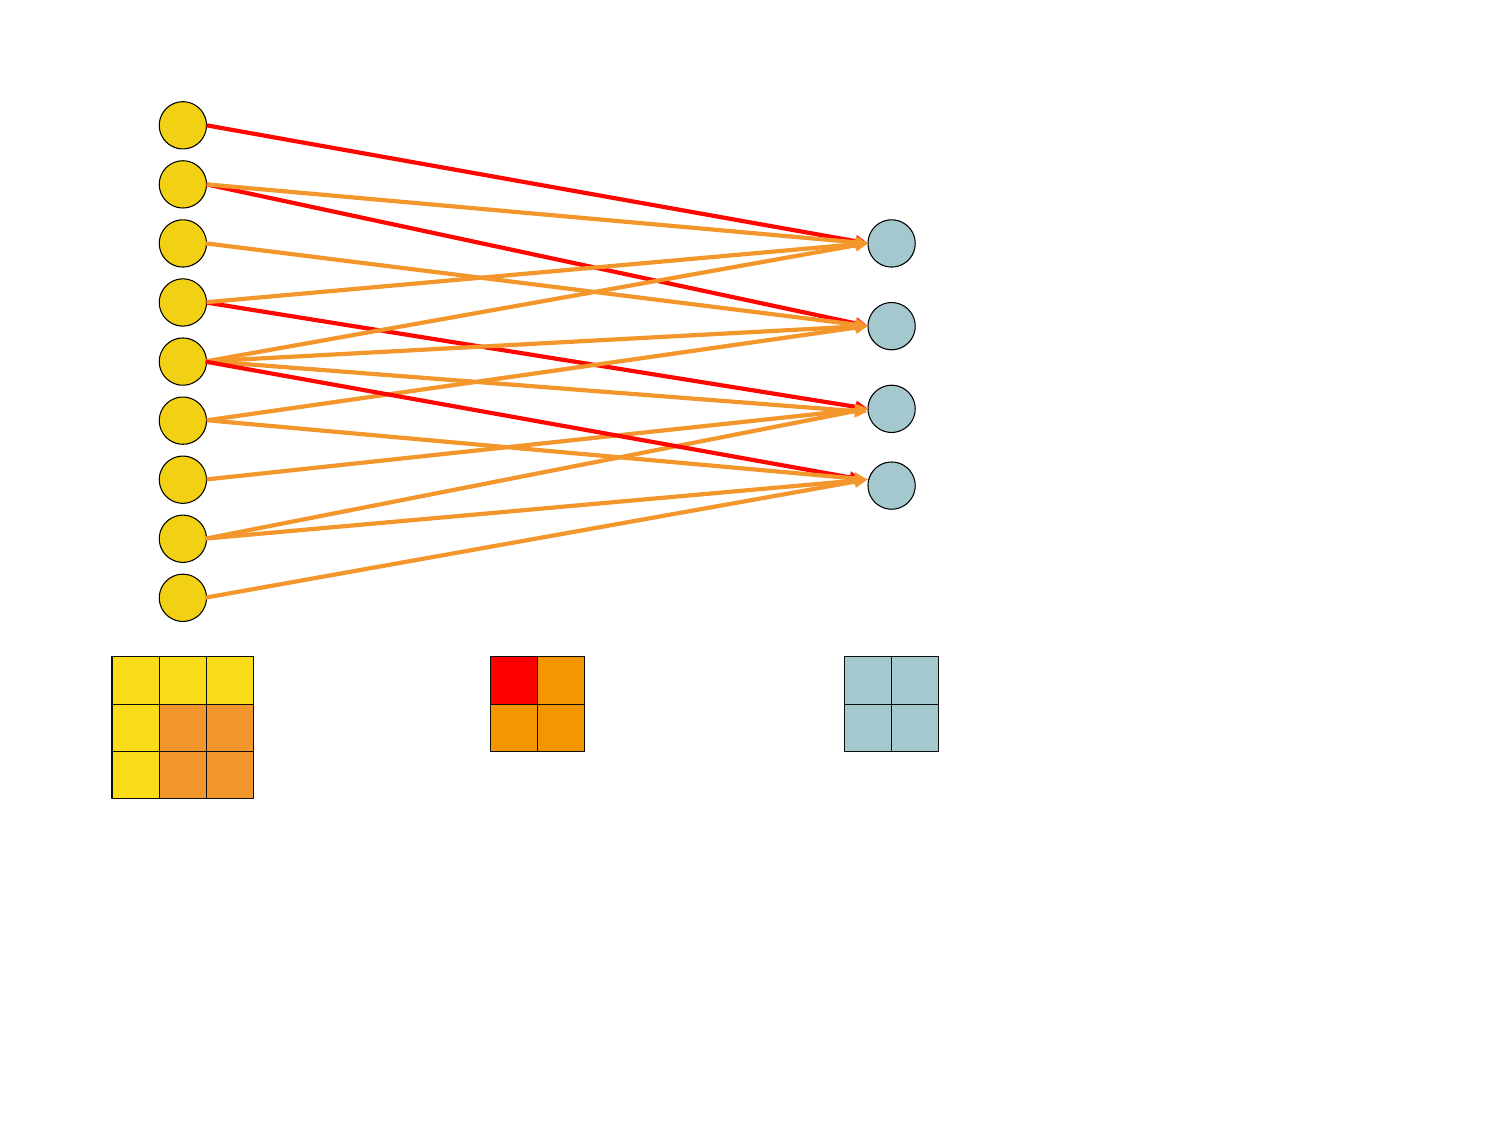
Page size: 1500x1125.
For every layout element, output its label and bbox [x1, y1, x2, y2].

text_box [159, 337, 207, 386]
text_box [490, 656, 585, 752]
text_box [159, 515, 207, 563]
text_box [112, 656, 254, 799]
text_box [159, 219, 207, 268]
text_box [868, 219, 916, 268]
text_box [159, 101, 207, 149]
text_box [868, 302, 916, 350]
text_box [159, 574, 207, 622]
text_box [844, 656, 939, 752]
text_box [159, 456, 207, 504]
text_box [159, 397, 207, 445]
text_box [868, 385, 916, 433]
text_box [159, 160, 207, 208]
text_box [867, 461, 916, 510]
text_box [159, 278, 207, 327]
